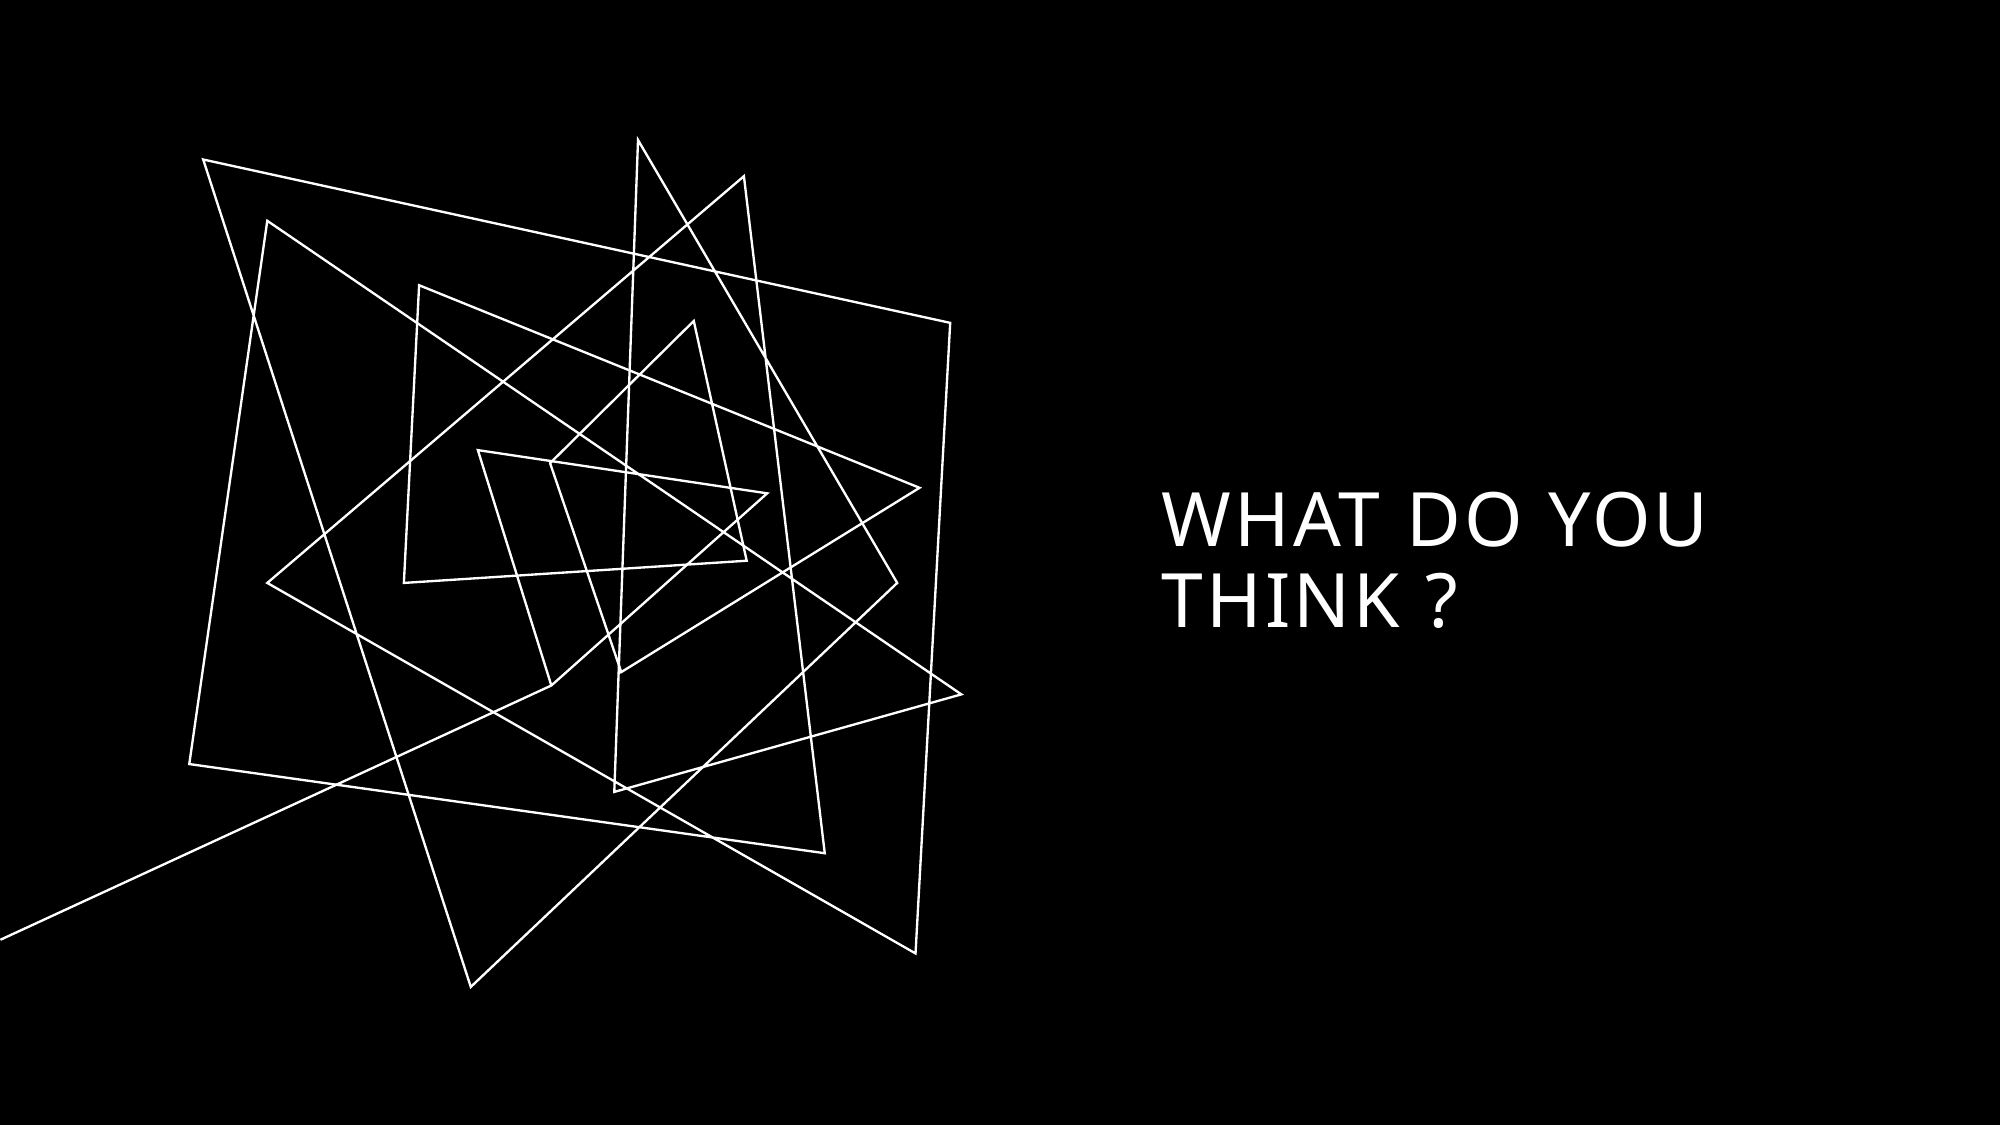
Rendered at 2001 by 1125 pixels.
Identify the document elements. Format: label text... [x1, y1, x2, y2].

title What do you think ? [1146, 421, 1833, 704]
